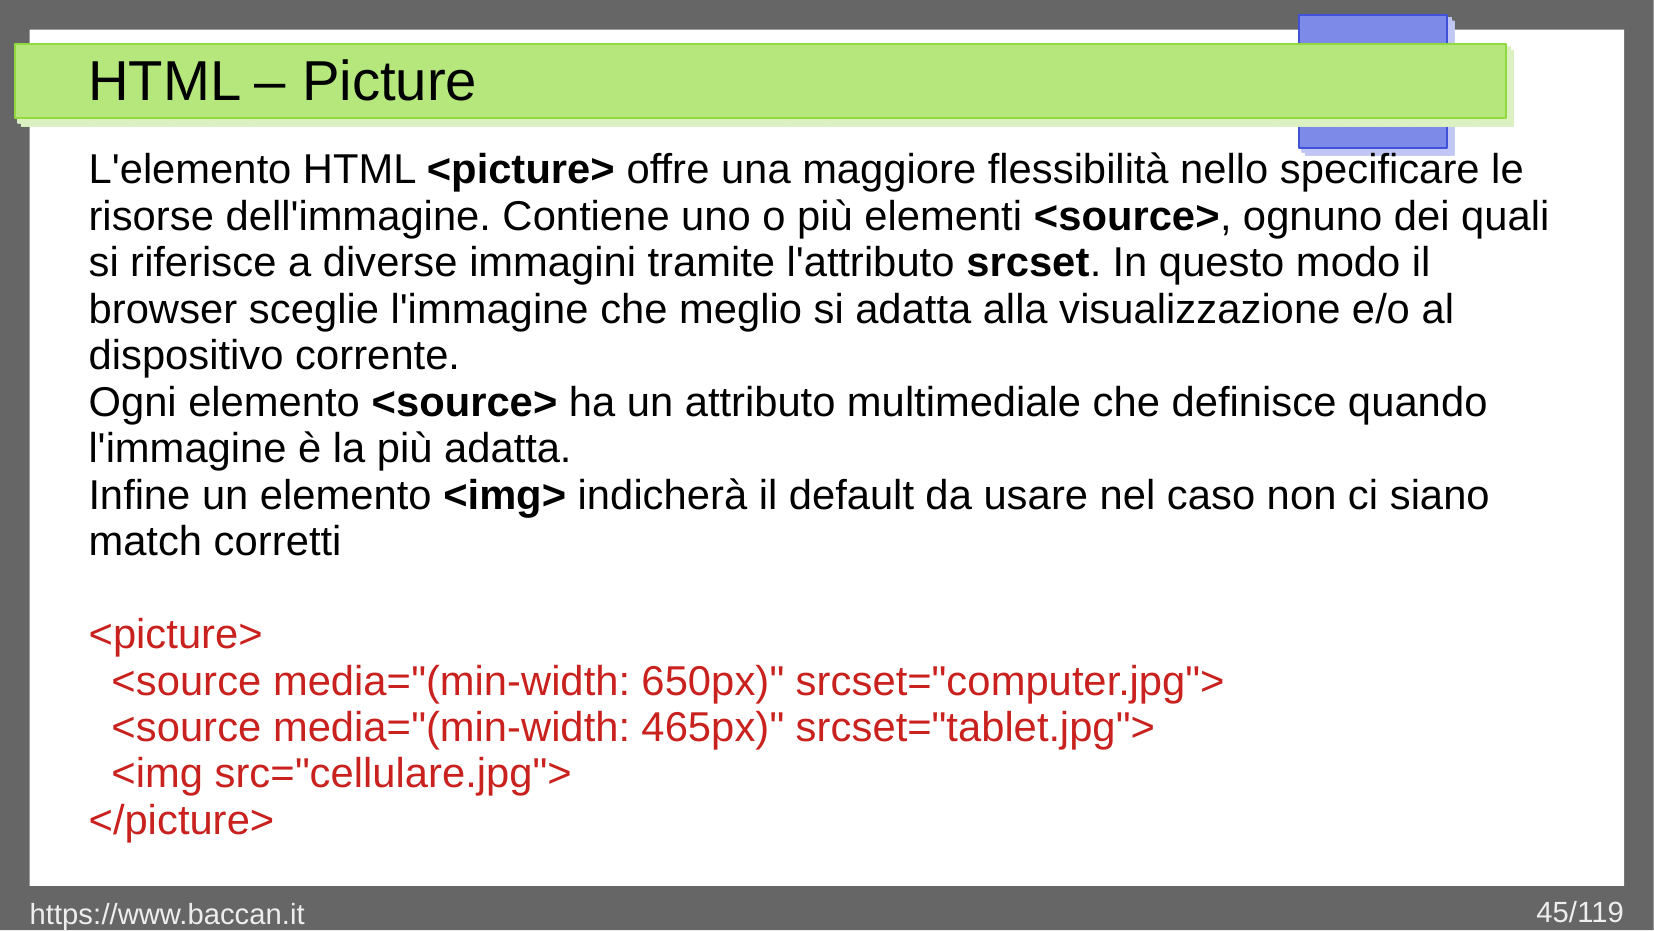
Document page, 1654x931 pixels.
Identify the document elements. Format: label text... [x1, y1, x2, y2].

text_box L'elemento HTML <picture> offre una maggiore flessibilità nello specificare le risorse dell'immagine. Contiene uno o più elementi <source>, ognuno dei quali si riferisce a diverse immagini tramite l'attributo srcset. In questo modo il browser sceglie l'immagine che meglio si adatta alla visualizzazione e/o al dispositivo corrente. Ogni elemento <source> ha un attributo multimediale che definisce quando l'immagine è la più adatta. Infine un elemento <img> indicherà il default da usare nel caso non ci siano match corretti <picture> <source media="(min-width: 650px)" srcset="computer.jpg"> <source media="(min-width: 465px)" srcset="tablet.jpg"> <img src="cellulare.jpg"> </picture> [88, 145, 1565, 844]
title HTML – Picture [88, 44, 1506, 119]
